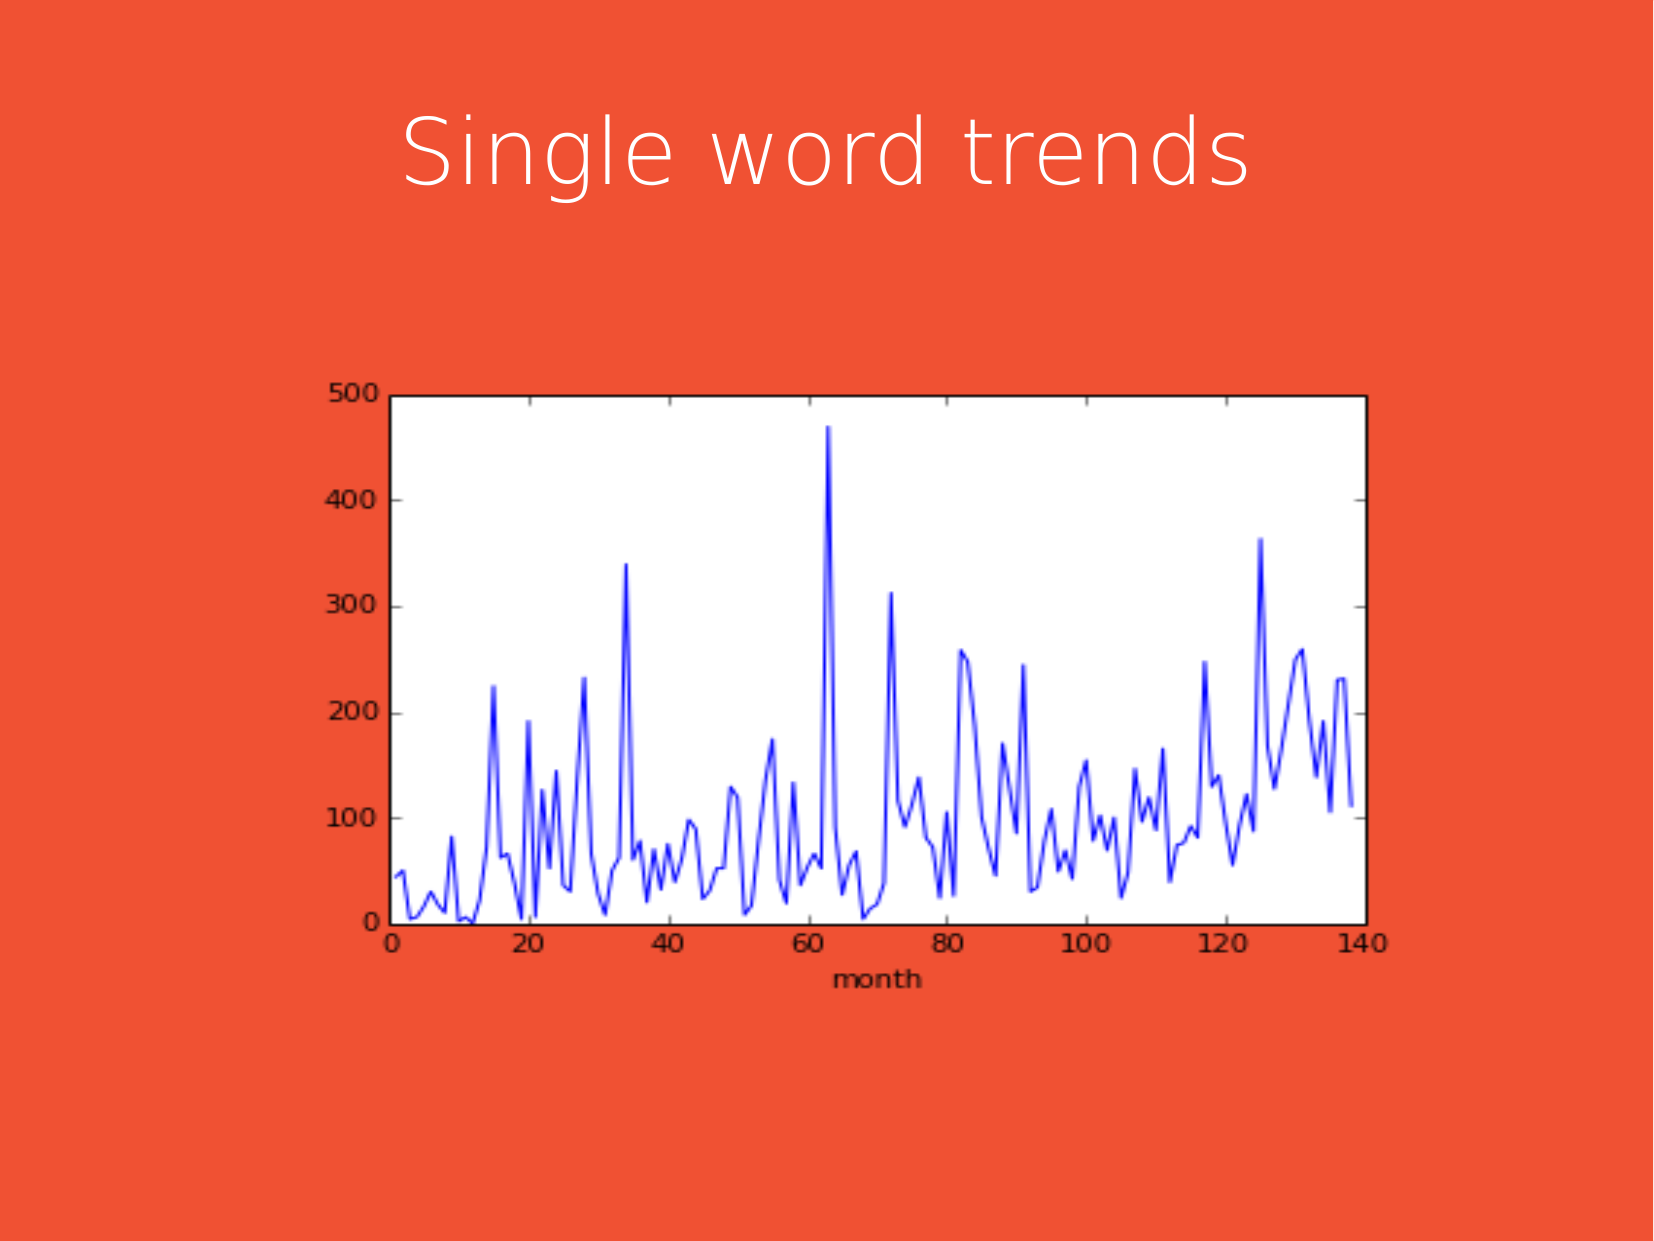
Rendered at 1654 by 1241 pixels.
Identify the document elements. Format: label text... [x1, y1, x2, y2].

title Single word trends [82, 49, 1571, 257]
picture [0, 0, 1654, 1241]
